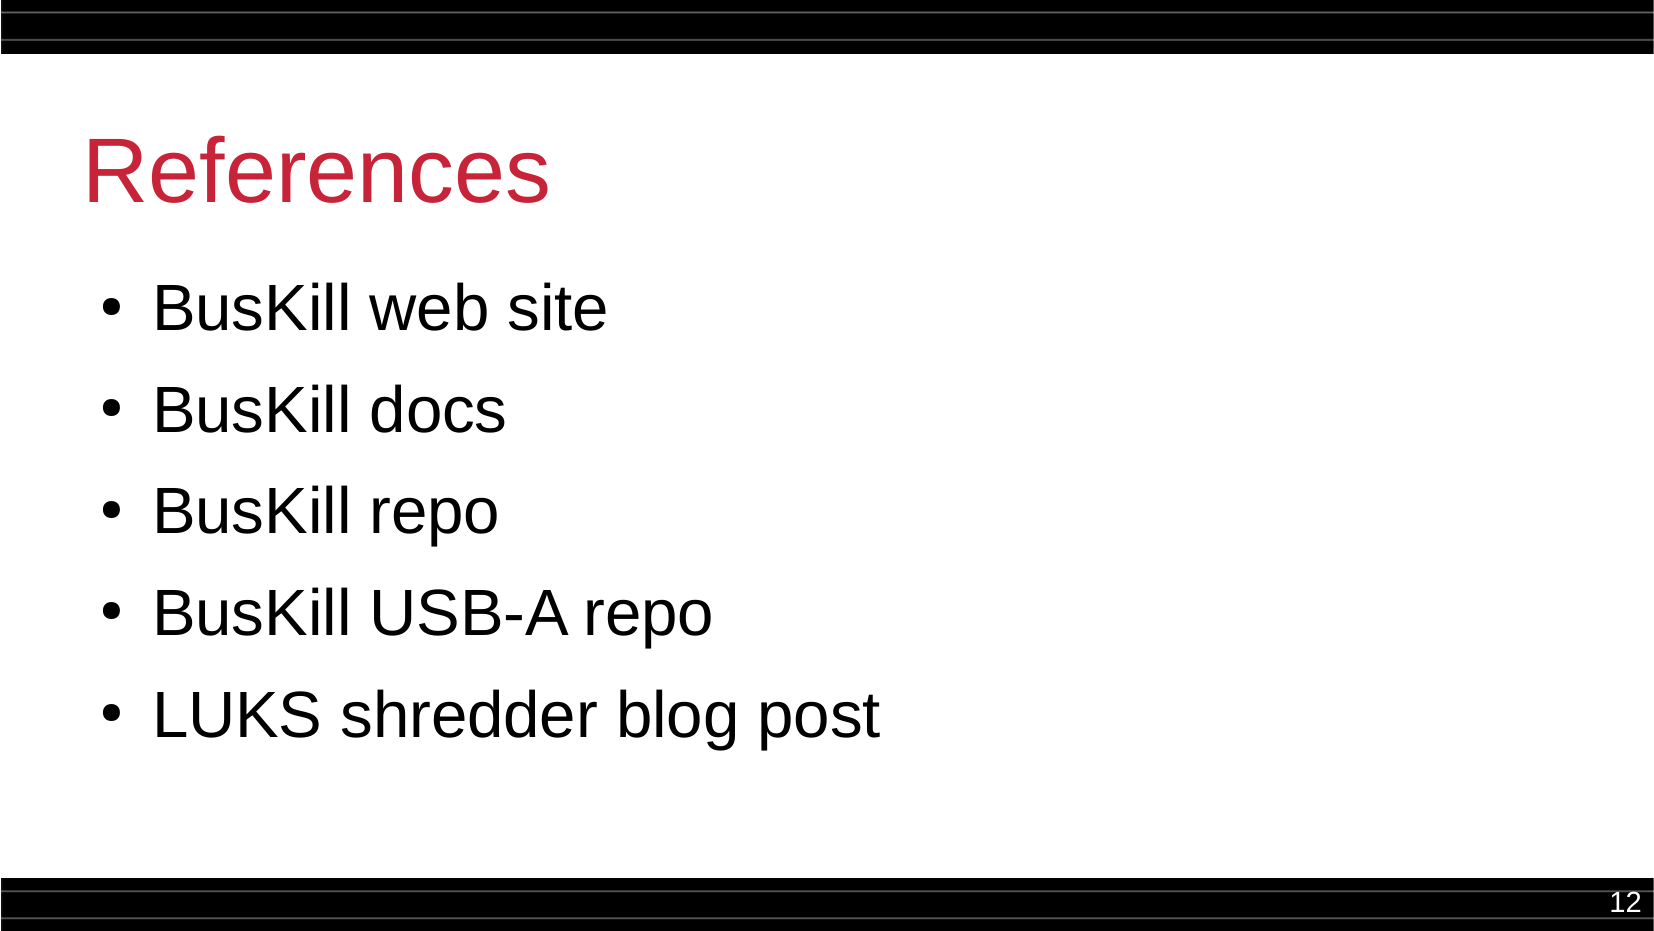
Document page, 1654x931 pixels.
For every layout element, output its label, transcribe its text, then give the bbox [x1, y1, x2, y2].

picture [1, 878, 1654, 931]
picture [1, 0, 1654, 54]
list BusKill web site BusKill docs BusKill repo BusKill USB-A repo LUKS shredder blog post [82, 271, 1571, 758]
title References [82, 92, 1571, 249]
